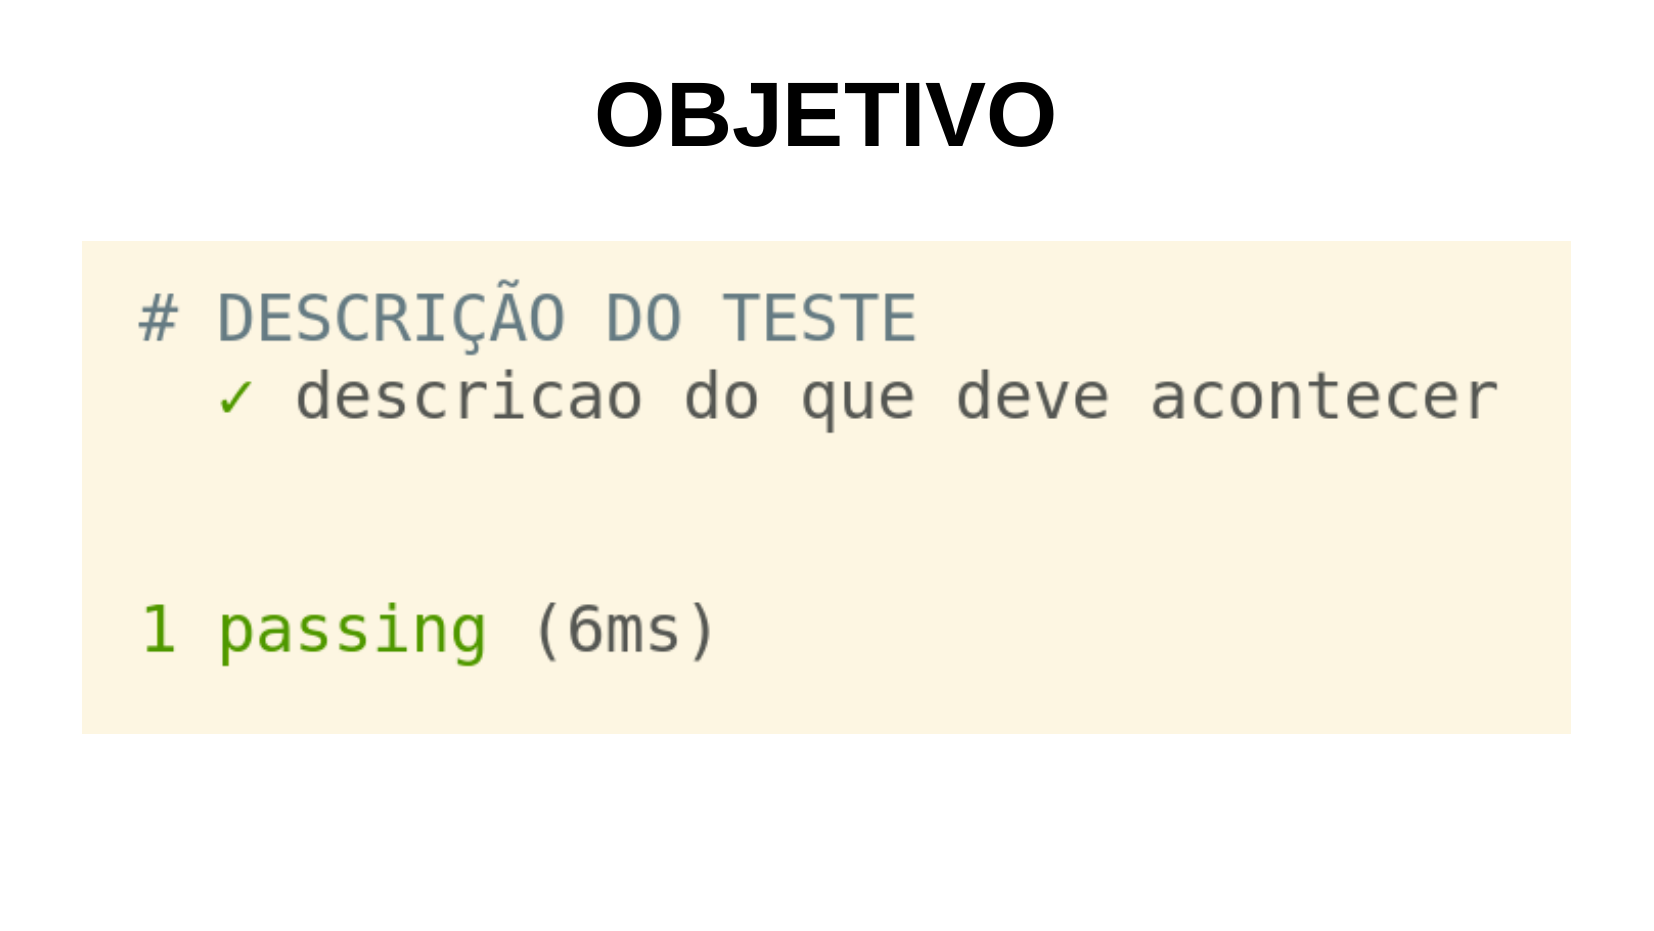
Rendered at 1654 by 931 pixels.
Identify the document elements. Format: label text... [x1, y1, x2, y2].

title OBJETIVO [82, 37, 1571, 193]
picture [82, 241, 1571, 734]
